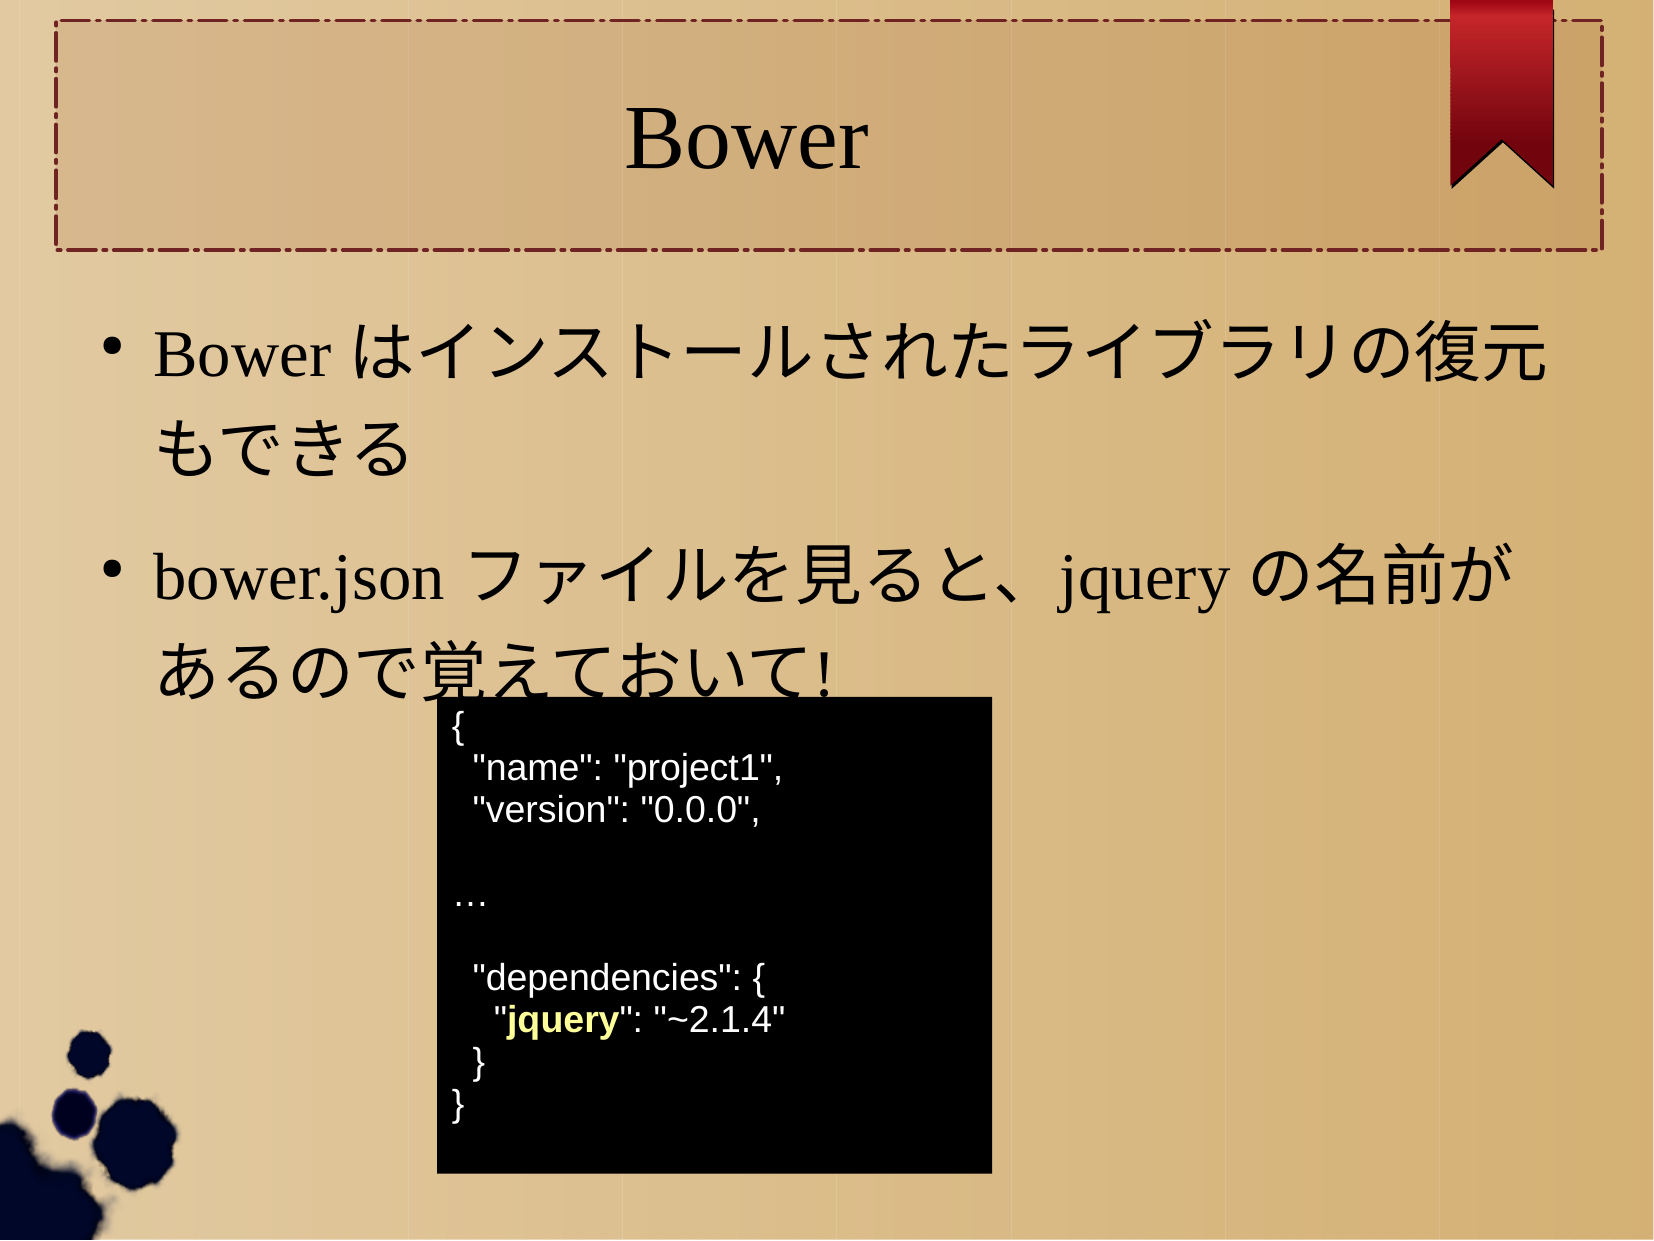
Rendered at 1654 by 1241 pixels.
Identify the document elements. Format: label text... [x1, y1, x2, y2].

title Bower [82, 47, 1412, 229]
text_box { "name": "project1", "version": "0.0.0", … "dependencies": { "jquery": "~2.1.4" } } [437, 696, 993, 1157]
list Bower はインストールされたライブラリの復元もできる bower.json ファイルを見ると、jquery の名前があるので覚えておいて! [82, 299, 1571, 1019]
